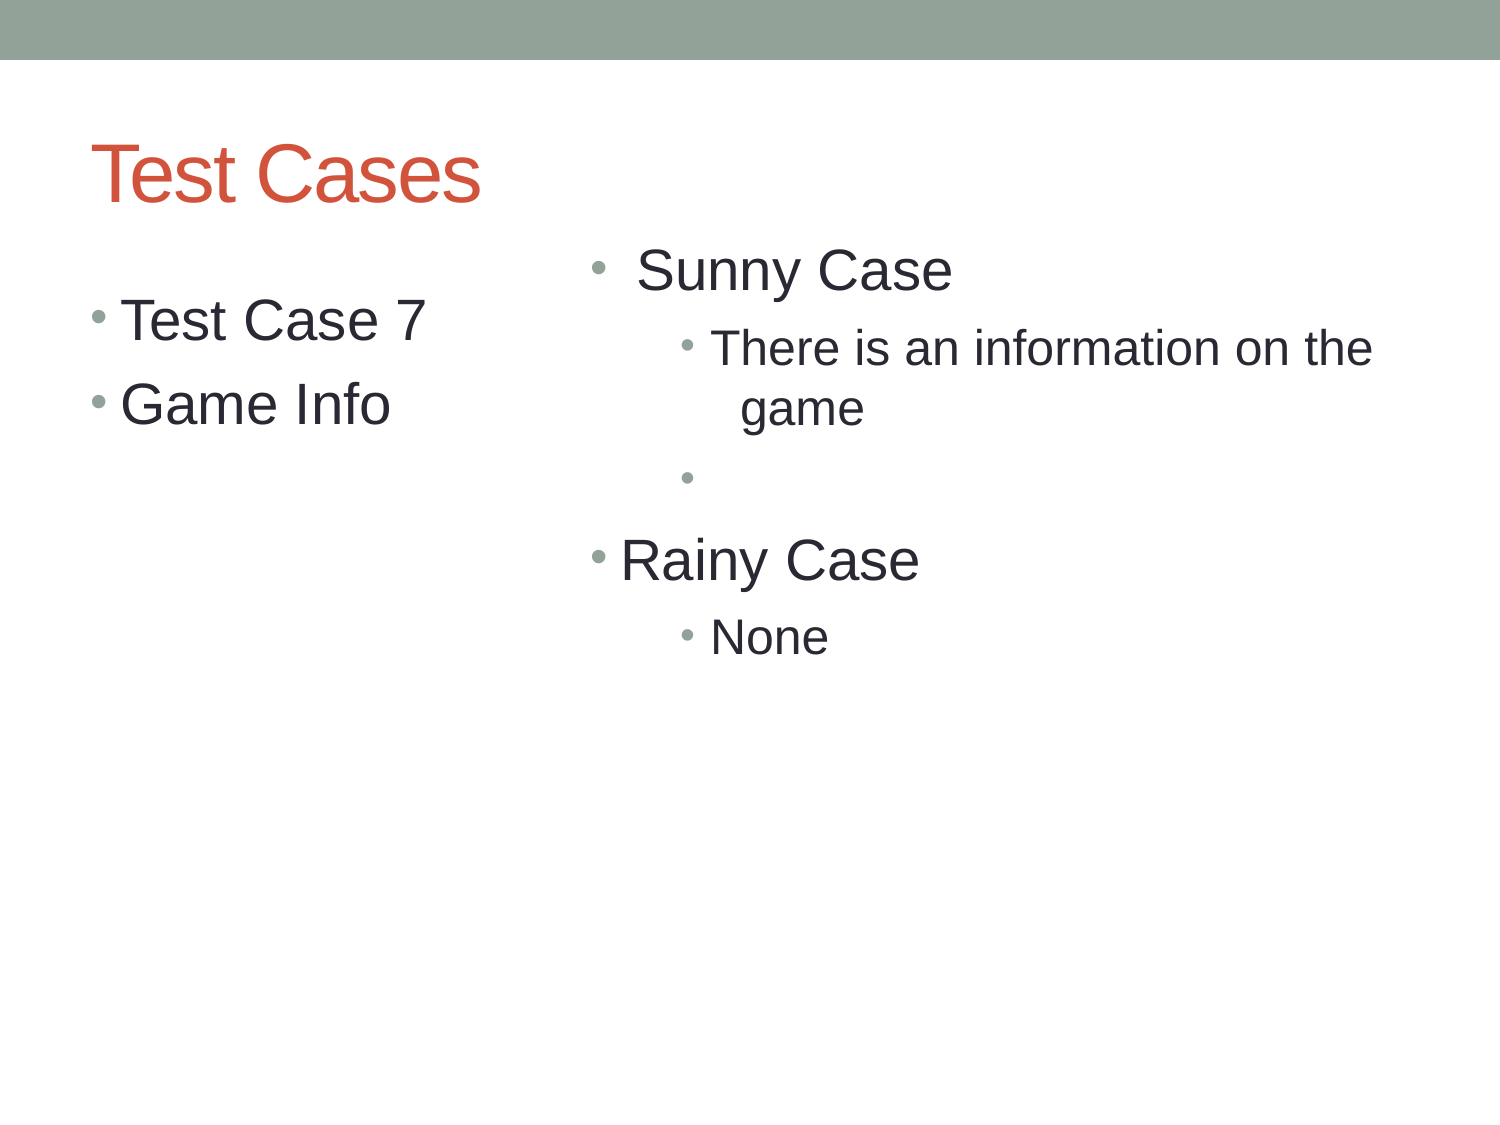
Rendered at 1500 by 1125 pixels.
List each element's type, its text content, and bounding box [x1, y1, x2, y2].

list Test Case 7 Game Info [75, 274, 550, 1049]
title Test Cases [75, 87, 1426, 251]
list Sunny Case There is an information on the game Rainy Case None [575, 224, 1426, 1125]
